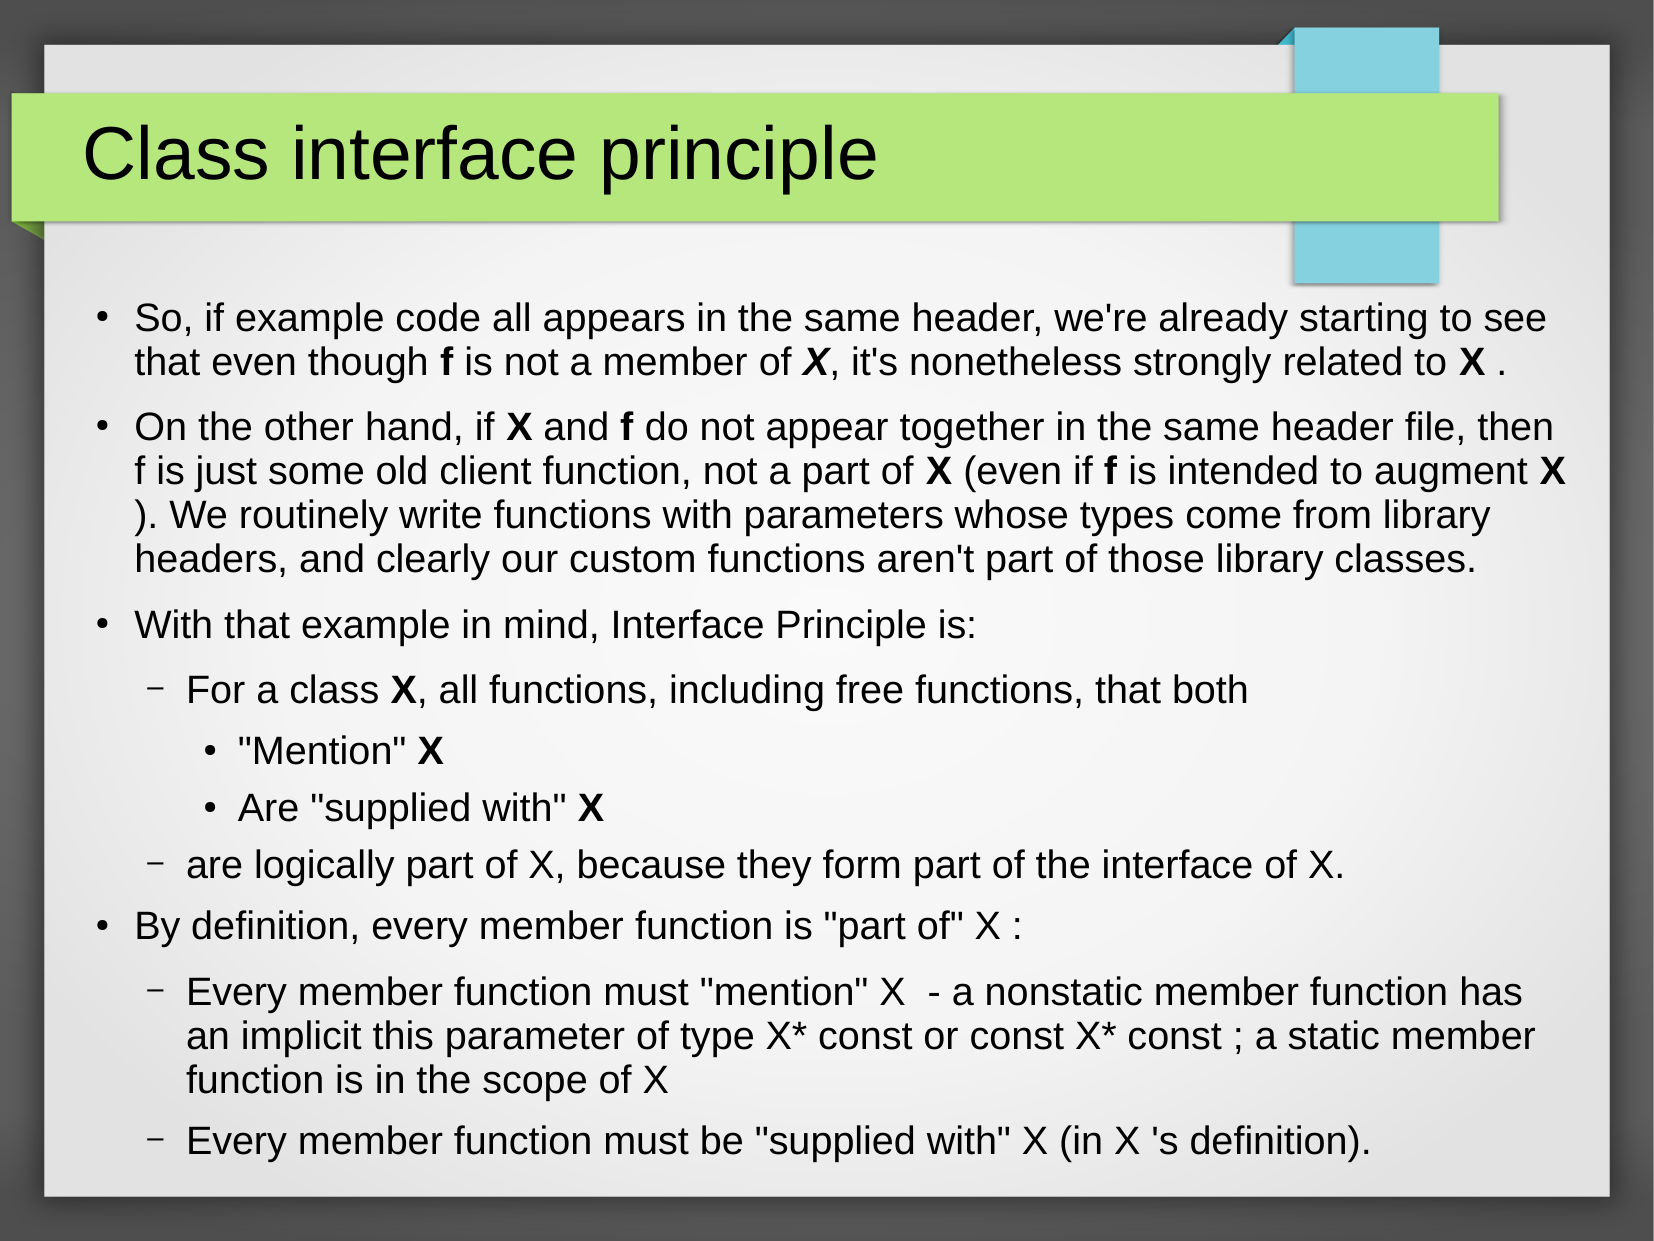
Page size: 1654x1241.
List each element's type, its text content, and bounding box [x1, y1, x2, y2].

title Class interface principle [82, 94, 1264, 213]
list So, if example code all appears in the same header, we're already starting to see that even though f is not a member of X, it's nonetheless strongly related to X . On the other hand, if X and f do not appear together in the same header file, then f is just some old client function, not a part of X (even if f is intended to augment X ). We routinely write functions with parameters whose types come from library headers, and clearly our custom functions aren't part of those library classes. With that example in mind, Interface Principle is: For a class X, all functions, including free functions, that both "Mention" X Are "supplied with" X are logically part of X, because they form part of the interface of X. By definition, every member function is "part of" X : Every member function must "mention" X - a nonstatic member function has an implicit this parameter of type X* const or const X* const ; a static member function is in the scope of X Every member function must be "supplied with" X (in X 's definition). [82, 295, 1571, 1182]
picture [0, 0, 1654, 1241]
